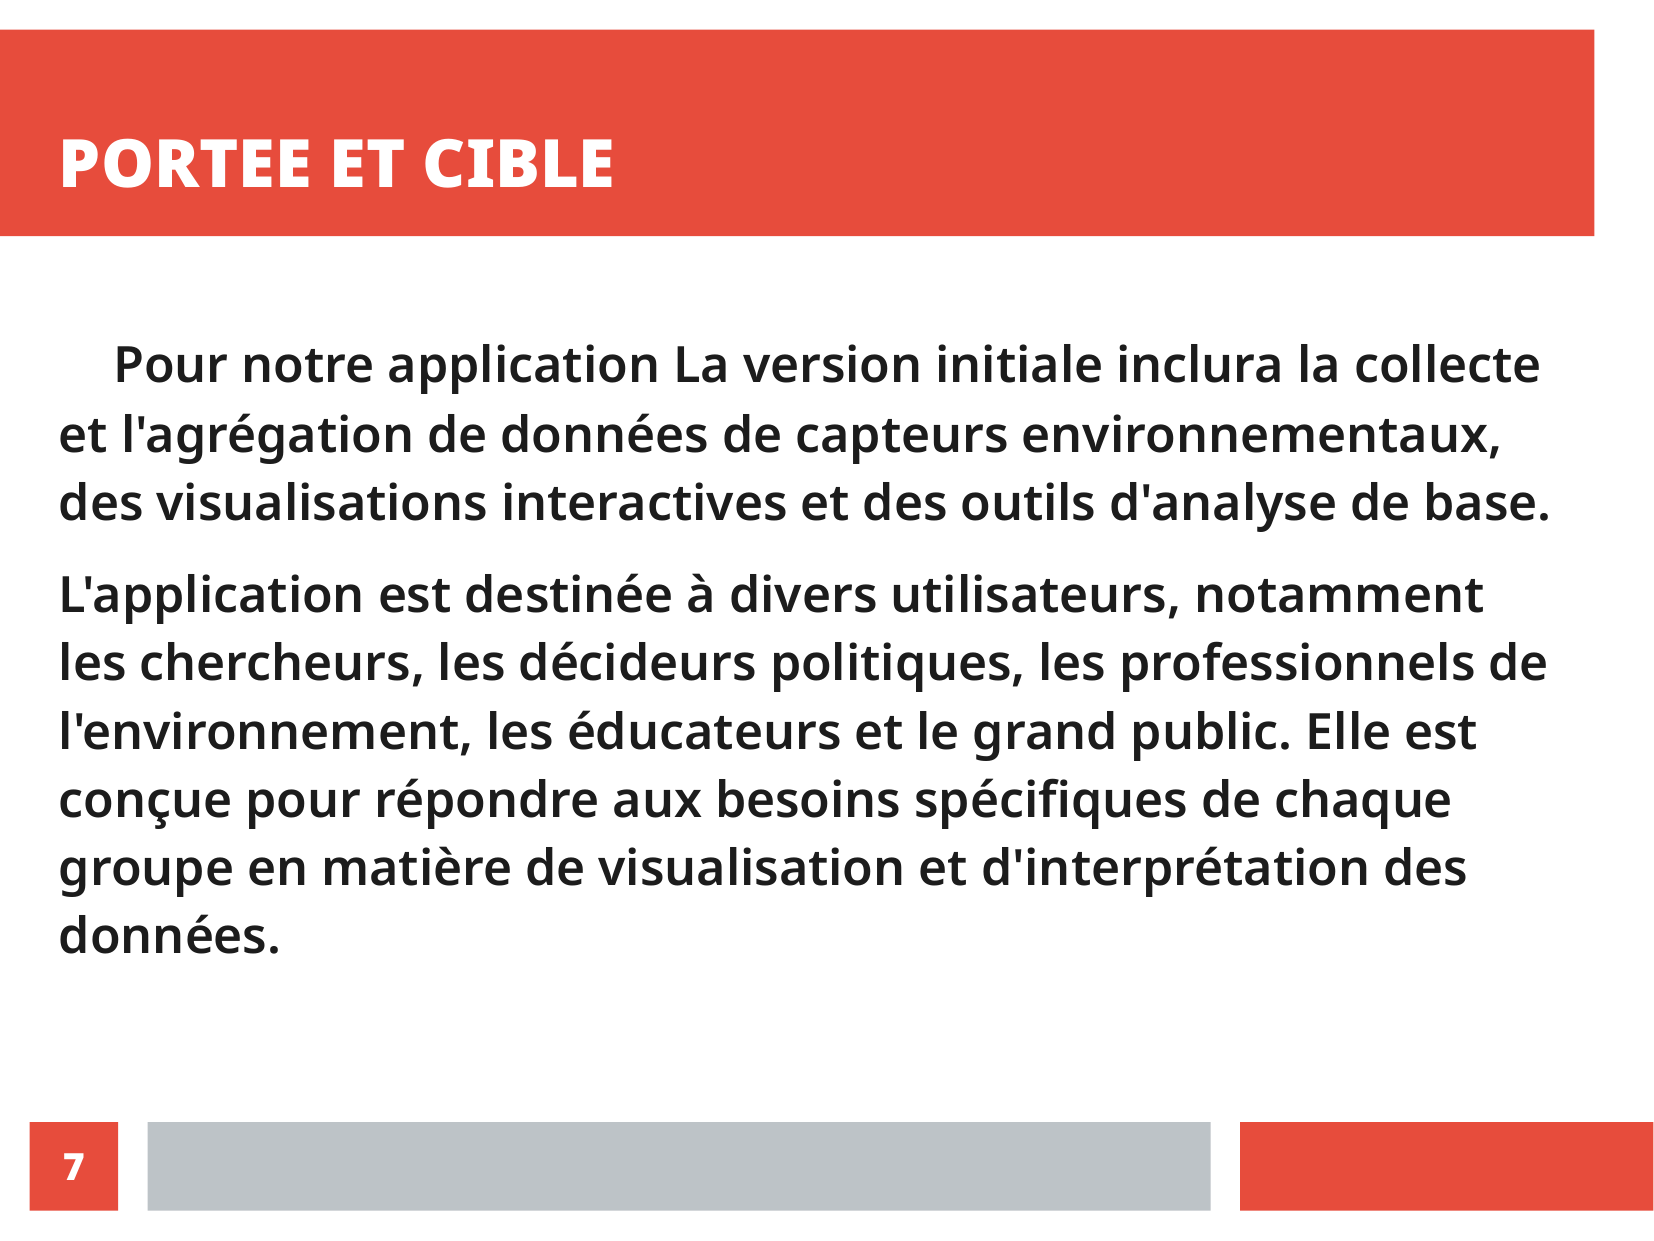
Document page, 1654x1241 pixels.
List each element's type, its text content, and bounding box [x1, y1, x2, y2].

list Pour notre application La version initiale inclura la collecte et l'agrégation de données de capteurs environnementaux, des visualisations interactives et des outils d'analyse de base. L'application est destinée à divers utilisateurs, notamment les chercheurs, les décideurs politiques, les professionnels de l'environnement, les éducateurs et le grand public. Elle est conçue pour répondre aux besoins spécifiques de chaque groupe en matière de visualisation et d'interprétation des données. [59, 324, 1565, 1093]
title PORTEE ET CIBLE [59, 59, 1595, 207]
